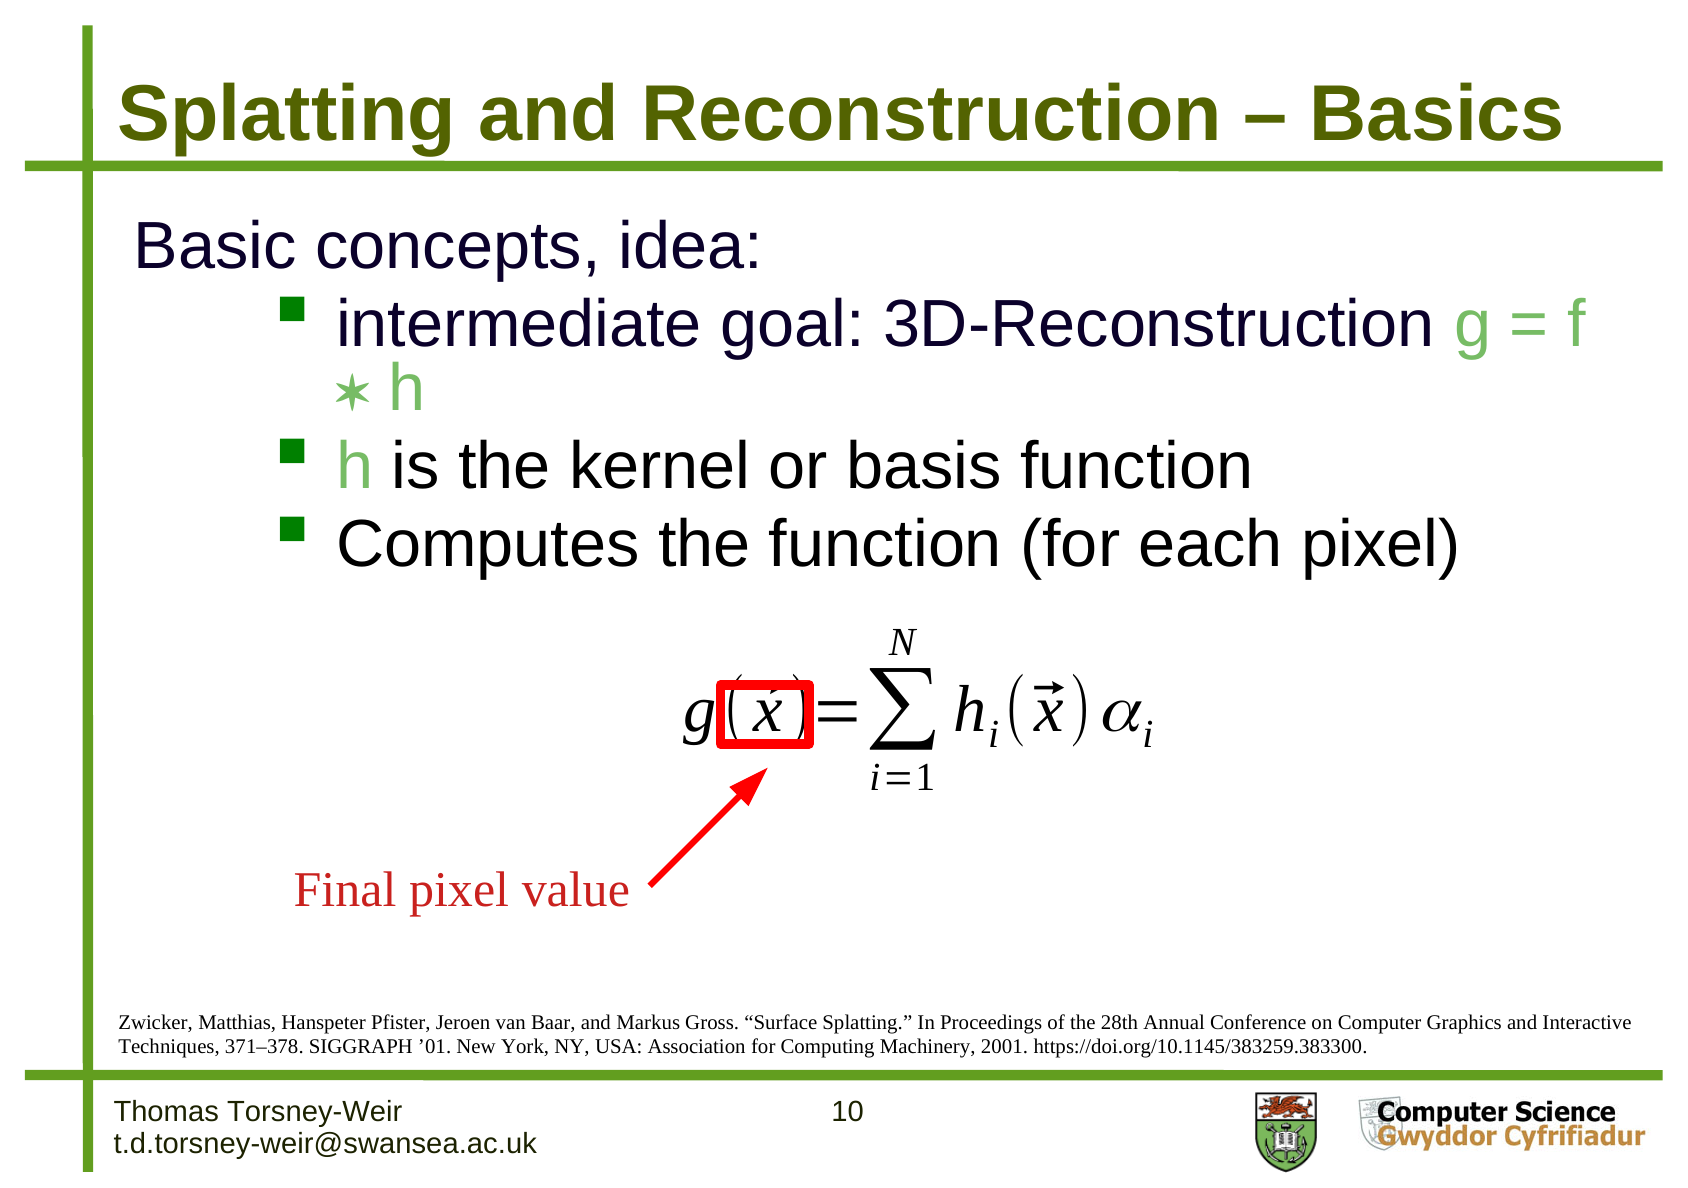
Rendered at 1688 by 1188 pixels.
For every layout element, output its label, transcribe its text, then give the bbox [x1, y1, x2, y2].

picture [1240, 1092, 1654, 1173]
title Splatting and Reconstruction – Basics [101, 29, 1666, 166]
list Basic concepts, idea: intermediate goal: 3D-Reconstruction g = f  h h is the kernel or basis function Computes the function (for each pixel) [117, 209, 1624, 1003]
text_box Zwicker, Matthias, Hanspeter Pfister, Jeroen van Baar, and Markus Gross. “Surface Splatting.” In Proceedings of the 28th Annual Conference on Computer Graphics and Interactive Techniques, 371–378. SIGGRAPH ’01. New York, NY, USA: Association for Computing Machinery, 2001. https://doi.org/10.1145/383259.383300. [103, 1003, 1654, 1066]
text_box Final pixel value [278, 853, 646, 925]
chart [674, 620, 1160, 800]
